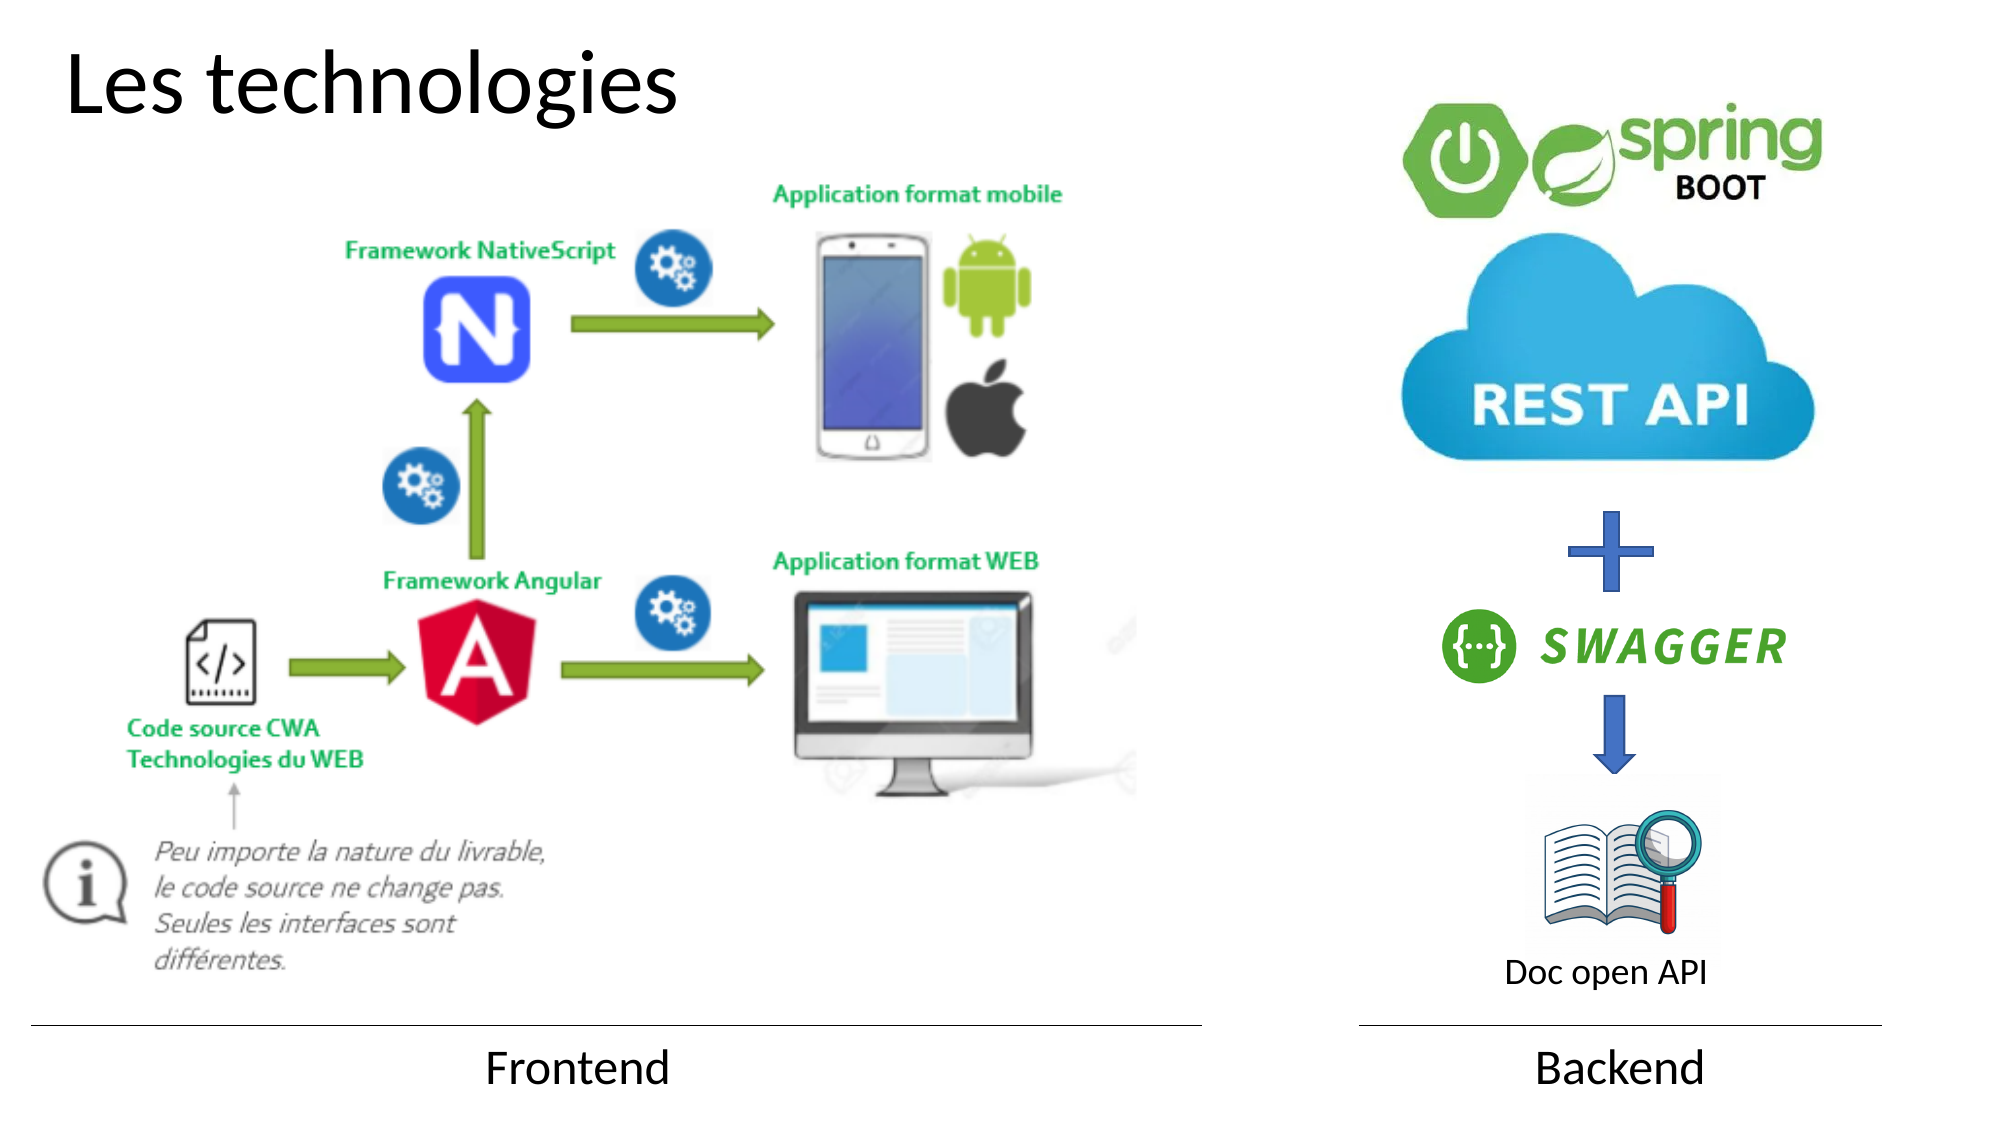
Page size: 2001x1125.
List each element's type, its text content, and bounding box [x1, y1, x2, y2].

text_box [1595, 696, 1634, 774]
picture [1372, 67, 1851, 482]
text_box Doc open API [1489, 939, 1740, 1000]
picture [6, 169, 1168, 1005]
text_box Backend [1519, 1027, 1841, 1104]
picture [1378, 568, 1851, 719]
text_box [1569, 512, 1654, 591]
text_box Frontend [470, 1027, 791, 1104]
picture [1525, 774, 1721, 939]
text_box Les technologies [50, 14, 1290, 141]
